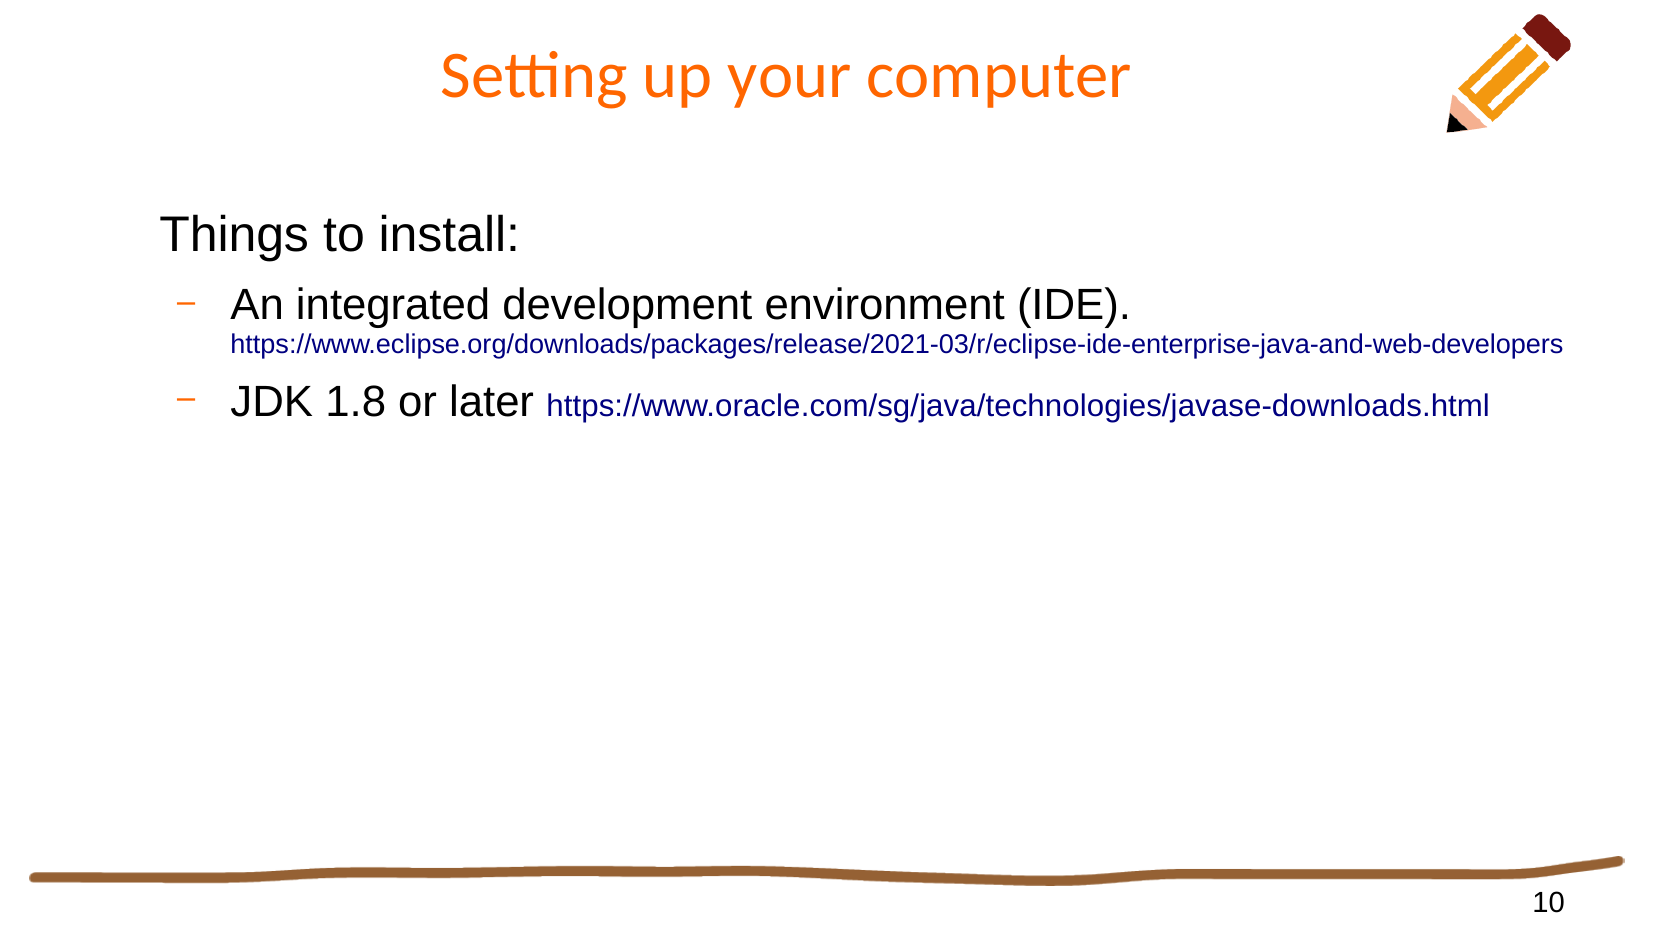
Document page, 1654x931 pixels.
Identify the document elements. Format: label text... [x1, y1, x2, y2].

picture [29, 856, 1625, 886]
picture [1446, 14, 1571, 133]
list Things to install: An integrated development environment (IDE). https://www.eclipse.org/downloads/packages/release/2021-03/r/eclipse-ide-enterprise-java-and-web-developers JDK 1.8 or later https://www.oracle.com/sg/java/technologies/javase-downloads.html [88, 206, 1565, 857]
title Setting up your computer [88, 29, 1447, 133]
